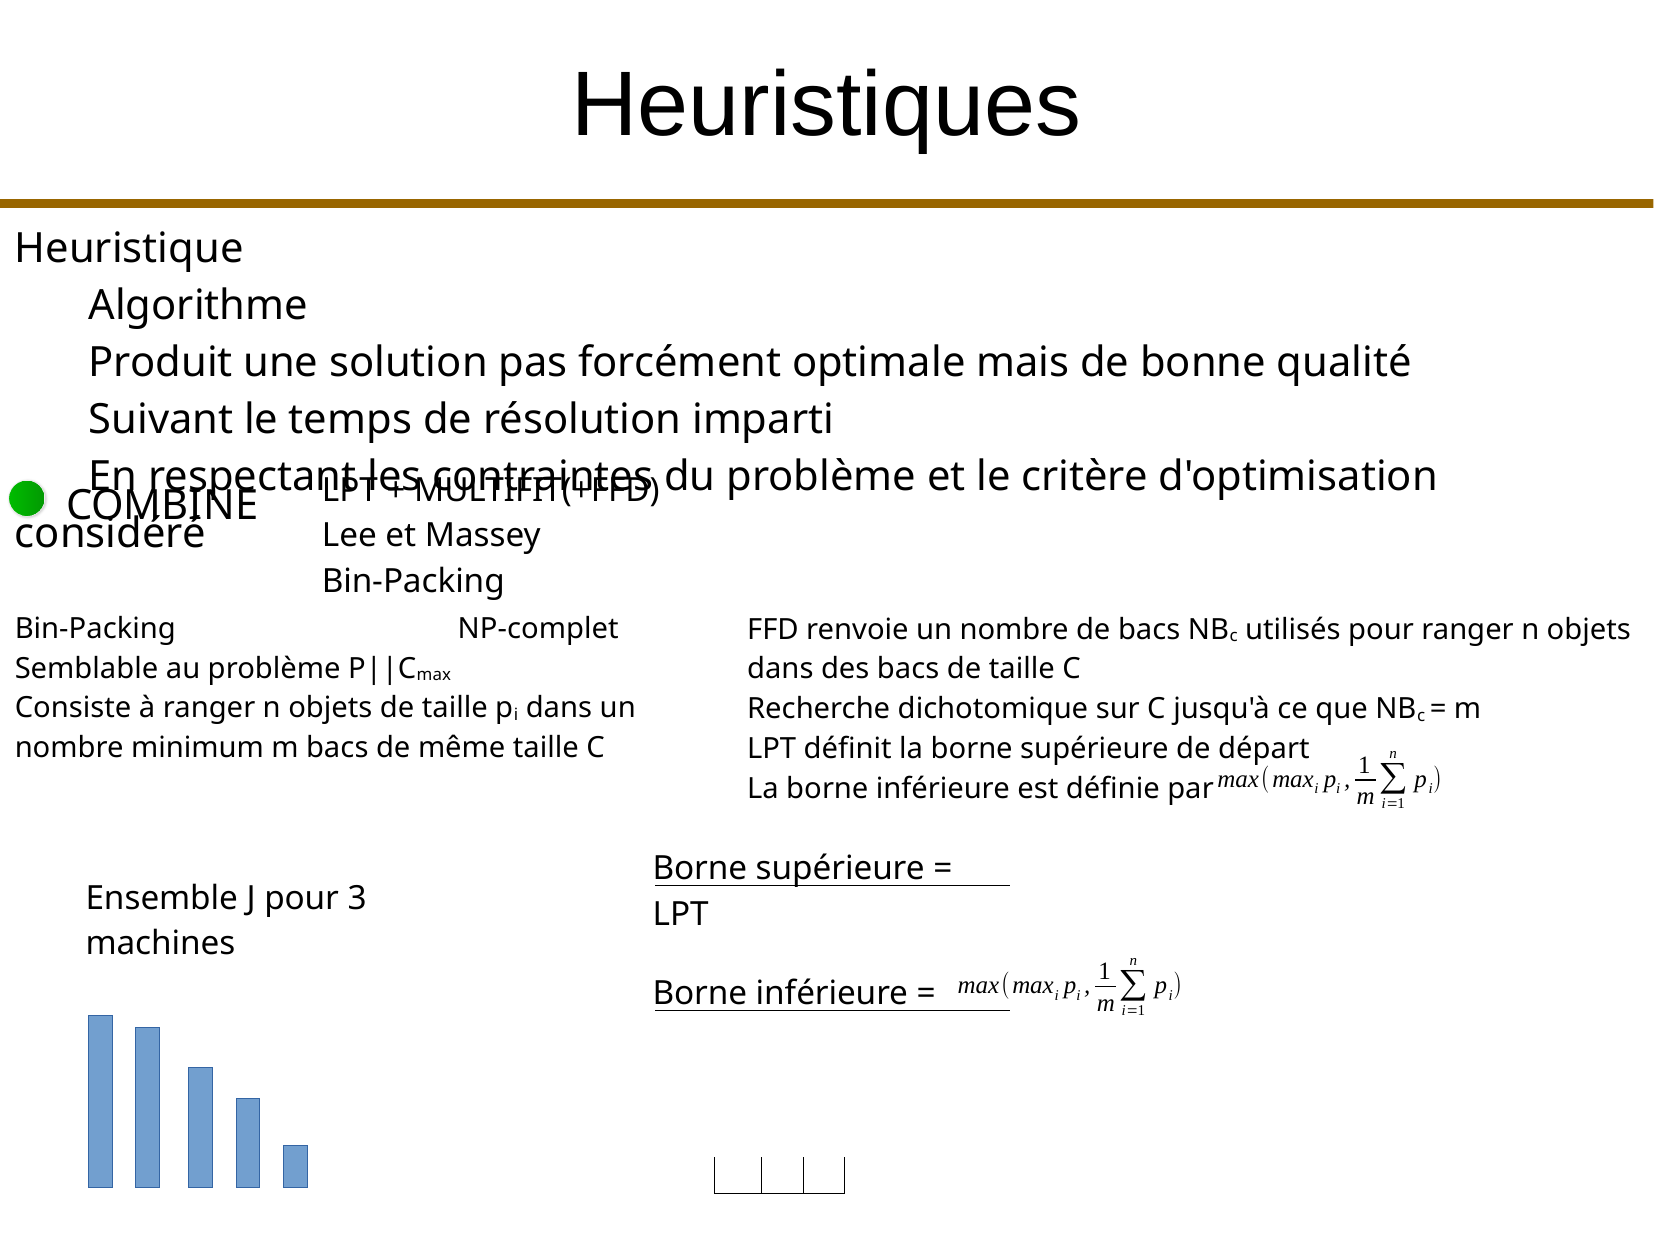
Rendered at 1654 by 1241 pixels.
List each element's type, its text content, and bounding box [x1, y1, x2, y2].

text_box Ensemble J pour 3 machines [70, 866, 532, 920]
text_box [283, 1145, 308, 1188]
text_box Borne inférieure = [637, 961, 1028, 1053]
text_box [88, 1015, 113, 1188]
text_box [188, 1067, 213, 1188]
text_box Borne supérieure = LPT [637, 837, 1028, 929]
text_box COMBINE [51, 467, 307, 530]
text_box FFD renvoie un nombre de bacs NBc utilisés pour ranger n objets dans des bacs de taille C Recherche dichotomique sur C jusqu'à ce que NBc = m LPT définit la borne supérieure de départ La borne inférieure est définie par [732, 600, 1654, 803]
text_box [236, 1098, 260, 1188]
picture [951, 951, 1188, 1019]
text_box [135, 1027, 160, 1188]
title Heuristiques [82, 34, 1571, 174]
picture [1211, 744, 1448, 813]
picture [6, 478, 50, 521]
text_box Heuristique Algorithme Produit une solution pas forcément optimale mais de bonne qualité Suivant le temps de résolution imparti En respectant les contraintes du problème et le critère d'optimisation considéré [0, 210, 1654, 465]
text_box LPT + MULTIFIT(+FFD) Lee et Massey Bin-Packing [307, 458, 810, 591]
text_box Bin-Packing NP-complet Semblable au problème P||Cmax Consiste à ranger n objets de taille pi dans un nombre minimum m bacs de même taille C [0, 599, 733, 768]
